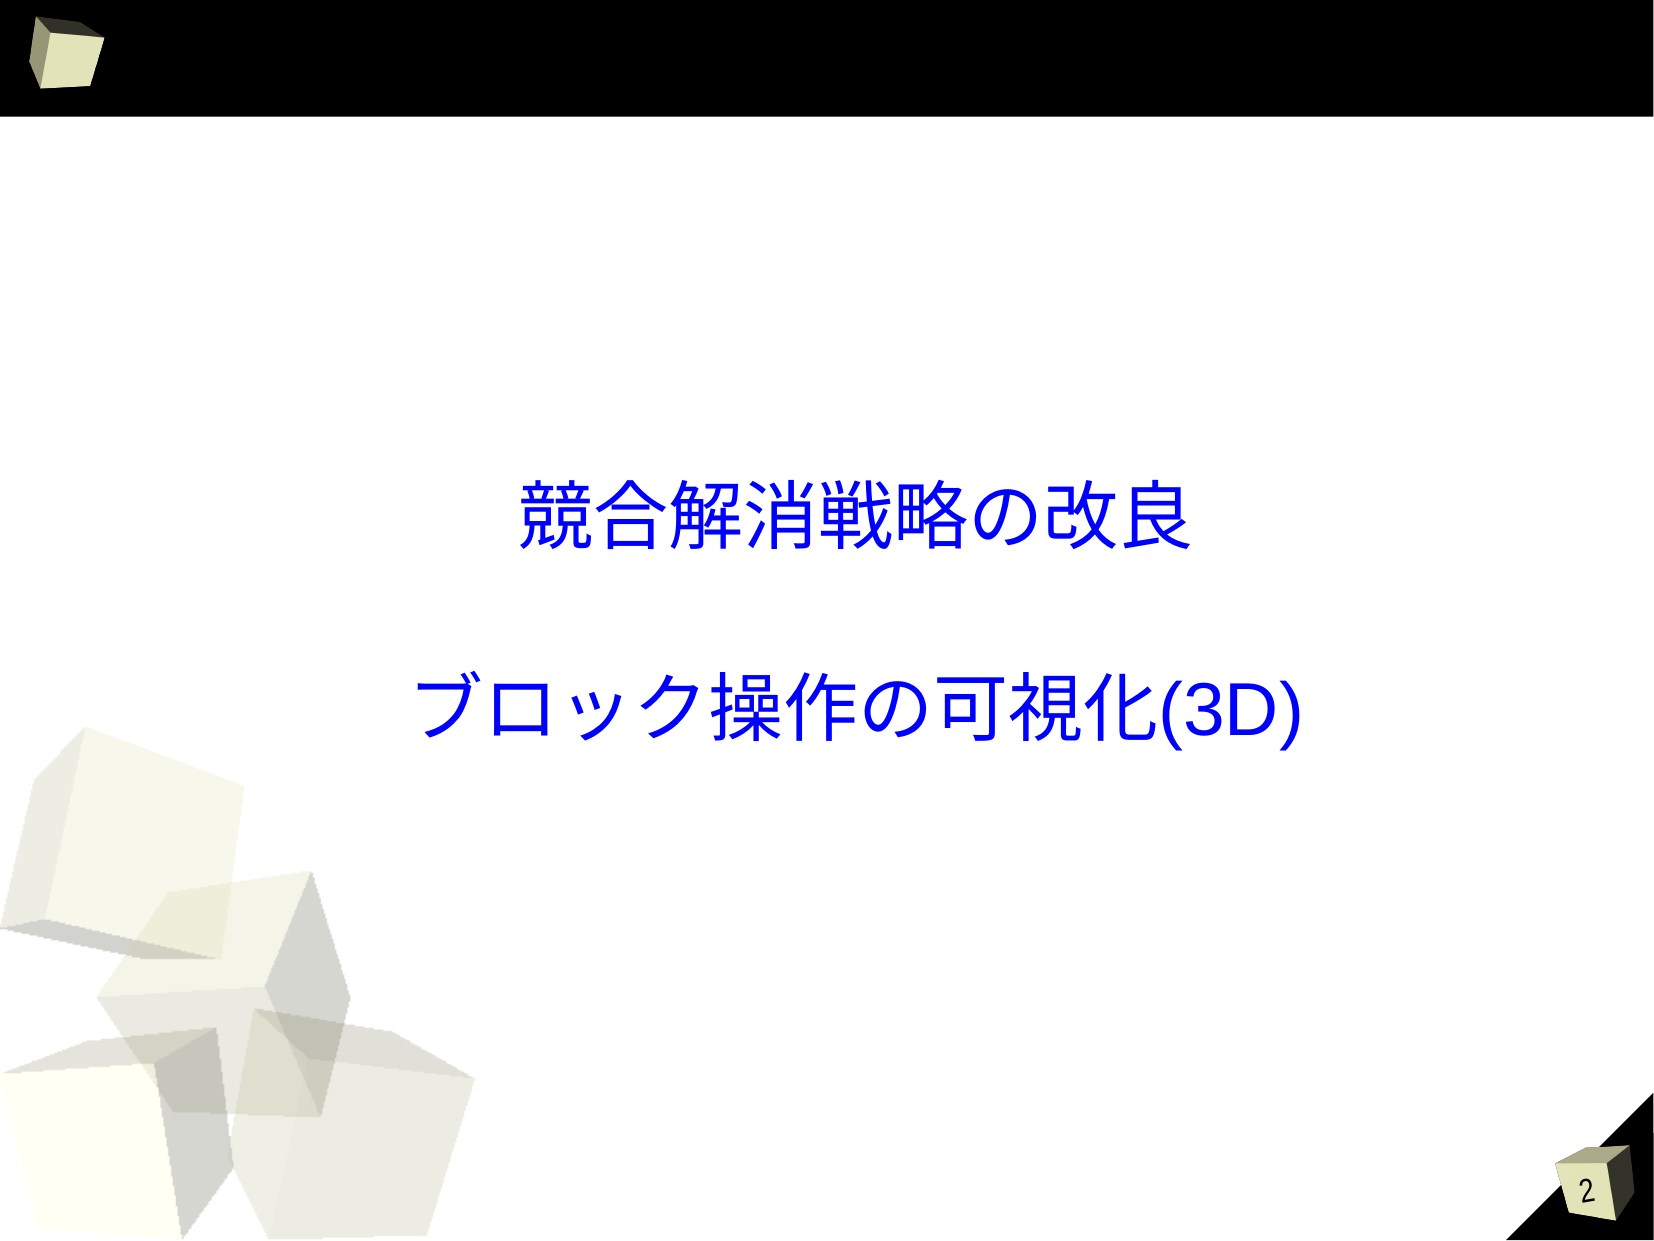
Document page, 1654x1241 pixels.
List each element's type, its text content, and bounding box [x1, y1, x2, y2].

subtitle 競合解消戦略の改良 ブロック操作の可視化(3D) [118, 0, 1595, 1214]
picture [0, 726, 477, 1241]
